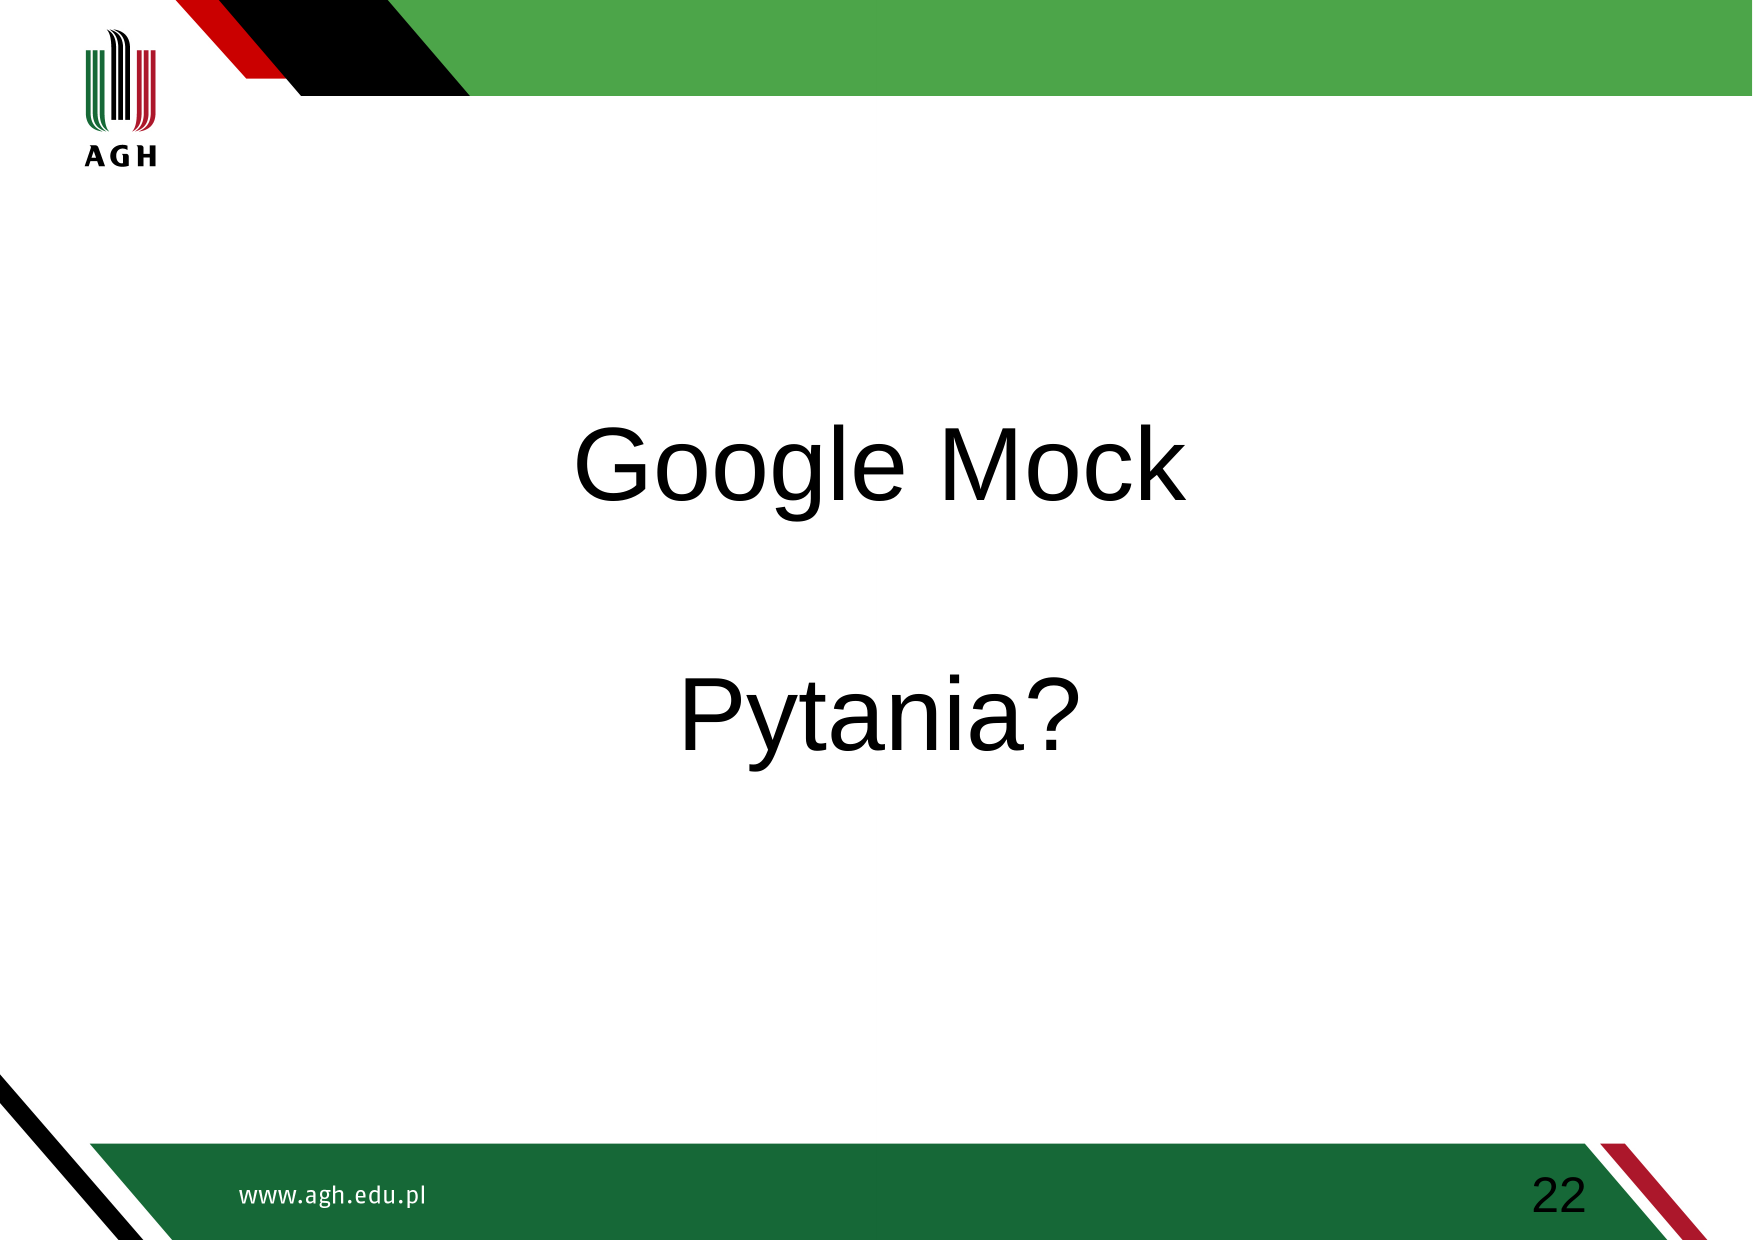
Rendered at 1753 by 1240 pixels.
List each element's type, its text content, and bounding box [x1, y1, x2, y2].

title Google Mock Pytania? [135, 387, 1626, 780]
picture [0, 0, 1753, 1240]
